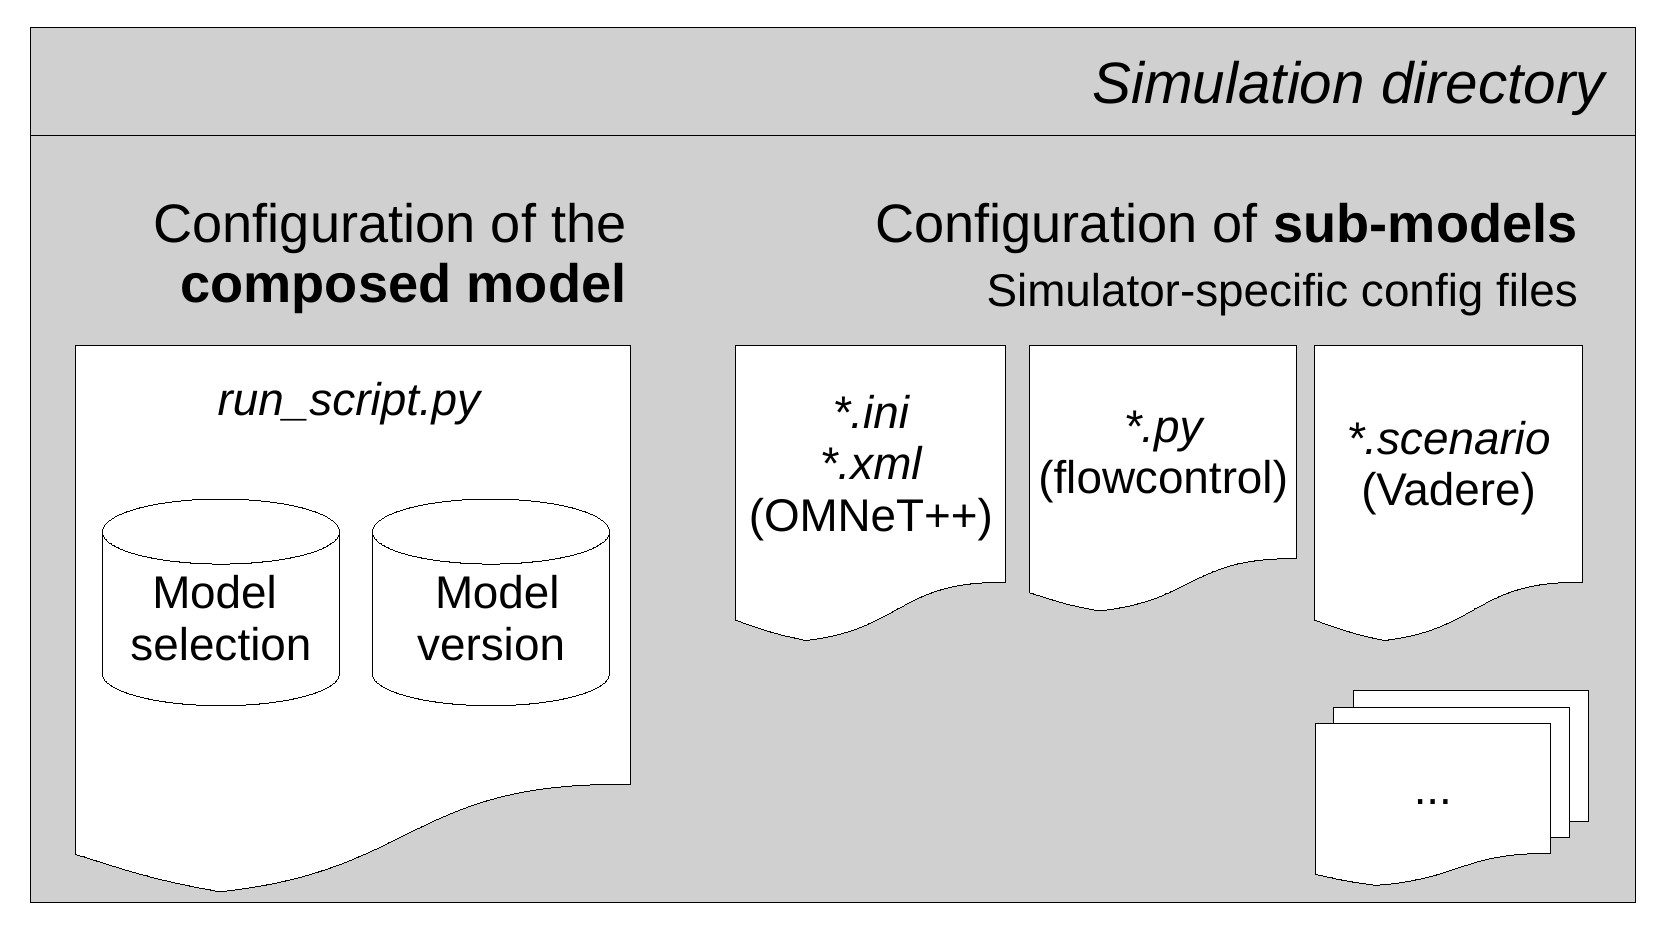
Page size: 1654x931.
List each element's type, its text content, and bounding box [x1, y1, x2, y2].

text_box Simulation directory [624, 43, 1621, 135]
text_box Simulation directory [624, 136, 1621, 358]
text_box *.scenario (Vadere) [1314, 358, 1583, 641]
text_box ... [1315, 690, 1589, 886]
text_box [31, 28, 1635, 135]
text_box Configuration of the composed model [41, 185, 642, 385]
text_box run_script.py [202, 366, 568, 445]
text_box Model selection [102, 499, 340, 706]
text_box Model version [372, 499, 610, 706]
text_box [30, 136, 1636, 903]
text_box *.ini *.xml (OMNeT++) [735, 358, 1006, 641]
text_box *.py (flowcontrol) [1029, 358, 1297, 611]
